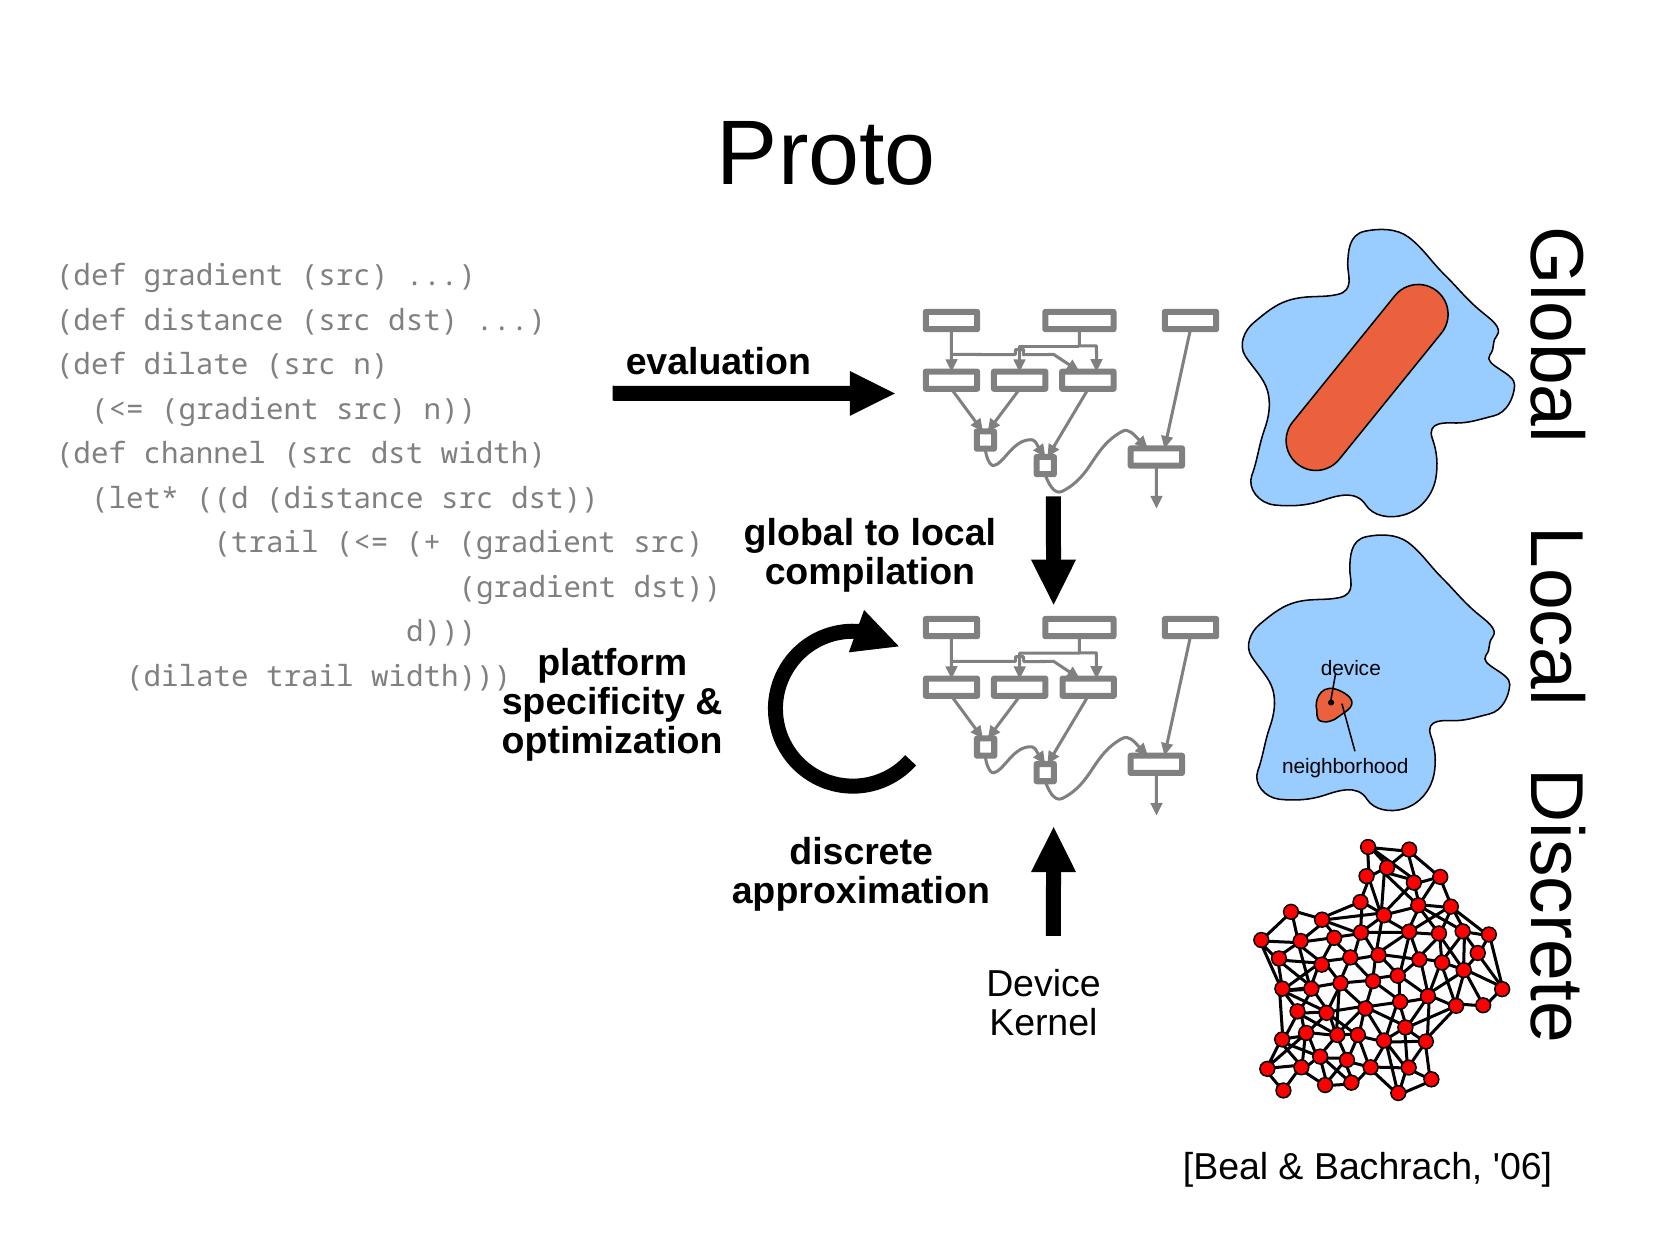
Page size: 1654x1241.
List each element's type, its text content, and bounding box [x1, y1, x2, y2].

text_box [1360, 839, 1376, 855]
text_box [1376, 1033, 1392, 1048]
text_box [1293, 1059, 1309, 1075]
text_box [1314, 957, 1330, 973]
text_box [1397, 1020, 1413, 1035]
text_box [1401, 842, 1417, 858]
text_box [1342, 949, 1358, 965]
text_box [1481, 927, 1497, 942]
text_box [1314, 912, 1330, 928]
text_box [1353, 924, 1369, 940]
text_box [1379, 860, 1395, 876]
text_box [1350, 1027, 1366, 1043]
text_box [1365, 973, 1381, 989]
text_box [1420, 988, 1436, 1004]
text_box [1303, 981, 1319, 997]
text_box [1343, 1075, 1359, 1091]
text_box [1406, 875, 1422, 891]
text_box [1390, 1085, 1406, 1101]
text_box [1371, 947, 1387, 963]
text_box neighborhood [1267, 747, 1453, 786]
text_box (def gradient (src) ...) (def distance (src dst) ...) (def dilate (src n) (<= (gradient src) n)) (def channel (src dst width) (let* ((d (distance src dst)) (trail (<= (+ (gradient src) (gradient dst)) d))) (dilate trail width))) [41, 242, 476, 651]
text_box [1448, 998, 1464, 1014]
text_box [1376, 907, 1392, 923]
text_box [1455, 923, 1471, 939]
text_box [1401, 1060, 1417, 1075]
text_box [1276, 1083, 1291, 1098]
text_box [1339, 1052, 1355, 1068]
text_box [1359, 868, 1375, 884]
text_box Global Local Discrete [1496, 201, 1617, 1070]
text_box [1283, 904, 1299, 920]
text_box [1318, 1005, 1334, 1021]
text_box [1326, 930, 1342, 946]
text_box [1470, 945, 1486, 961]
text_box [1363, 1059, 1379, 1075]
text_box [1475, 997, 1491, 1013]
text_box [1253, 932, 1269, 948]
text_box [1443, 899, 1459, 915]
text_box [1358, 1000, 1373, 1016]
text_box [1390, 968, 1406, 984]
text_box [1353, 894, 1368, 910]
text_box [1392, 994, 1408, 1010]
text_box platform specificity & optimization [476, 623, 749, 786]
text_box [1333, 975, 1348, 991]
text_box discrete approximation [706, 812, 1016, 933]
text_box [1312, 1049, 1328, 1065]
text_box [1271, 951, 1287, 966]
text_box [1293, 933, 1309, 949]
text_box [1411, 952, 1427, 967]
text_box [1401, 924, 1417, 940]
text_box evaluation [600, 322, 837, 401]
text_box [1248, 535, 1496, 811]
text_box [1242, 229, 1496, 517]
text_box [1432, 869, 1448, 885]
text_box Device Kernel [971, 955, 1116, 1054]
text_box global to local compilation [718, 493, 1022, 614]
text_box [1274, 1031, 1290, 1047]
text_box [1423, 1071, 1439, 1087]
text_box device [1306, 649, 1441, 688]
text_box [1431, 925, 1447, 941]
text_box [1410, 897, 1426, 913]
text_box [1259, 1061, 1275, 1077]
text_box [Beal & Bachrach, '06] [1168, 1138, 1568, 1196]
text_box [1434, 955, 1450, 971]
text_box [1329, 1027, 1345, 1043]
text_box [1274, 981, 1290, 997]
text_box [1290, 1003, 1305, 1019]
text_box [1494, 981, 1510, 997]
text_box [1418, 1034, 1434, 1049]
text_box [1298, 1025, 1314, 1041]
title Proto [82, 56, 1571, 249]
text_box [1317, 1077, 1333, 1093]
text_box [1456, 962, 1472, 978]
